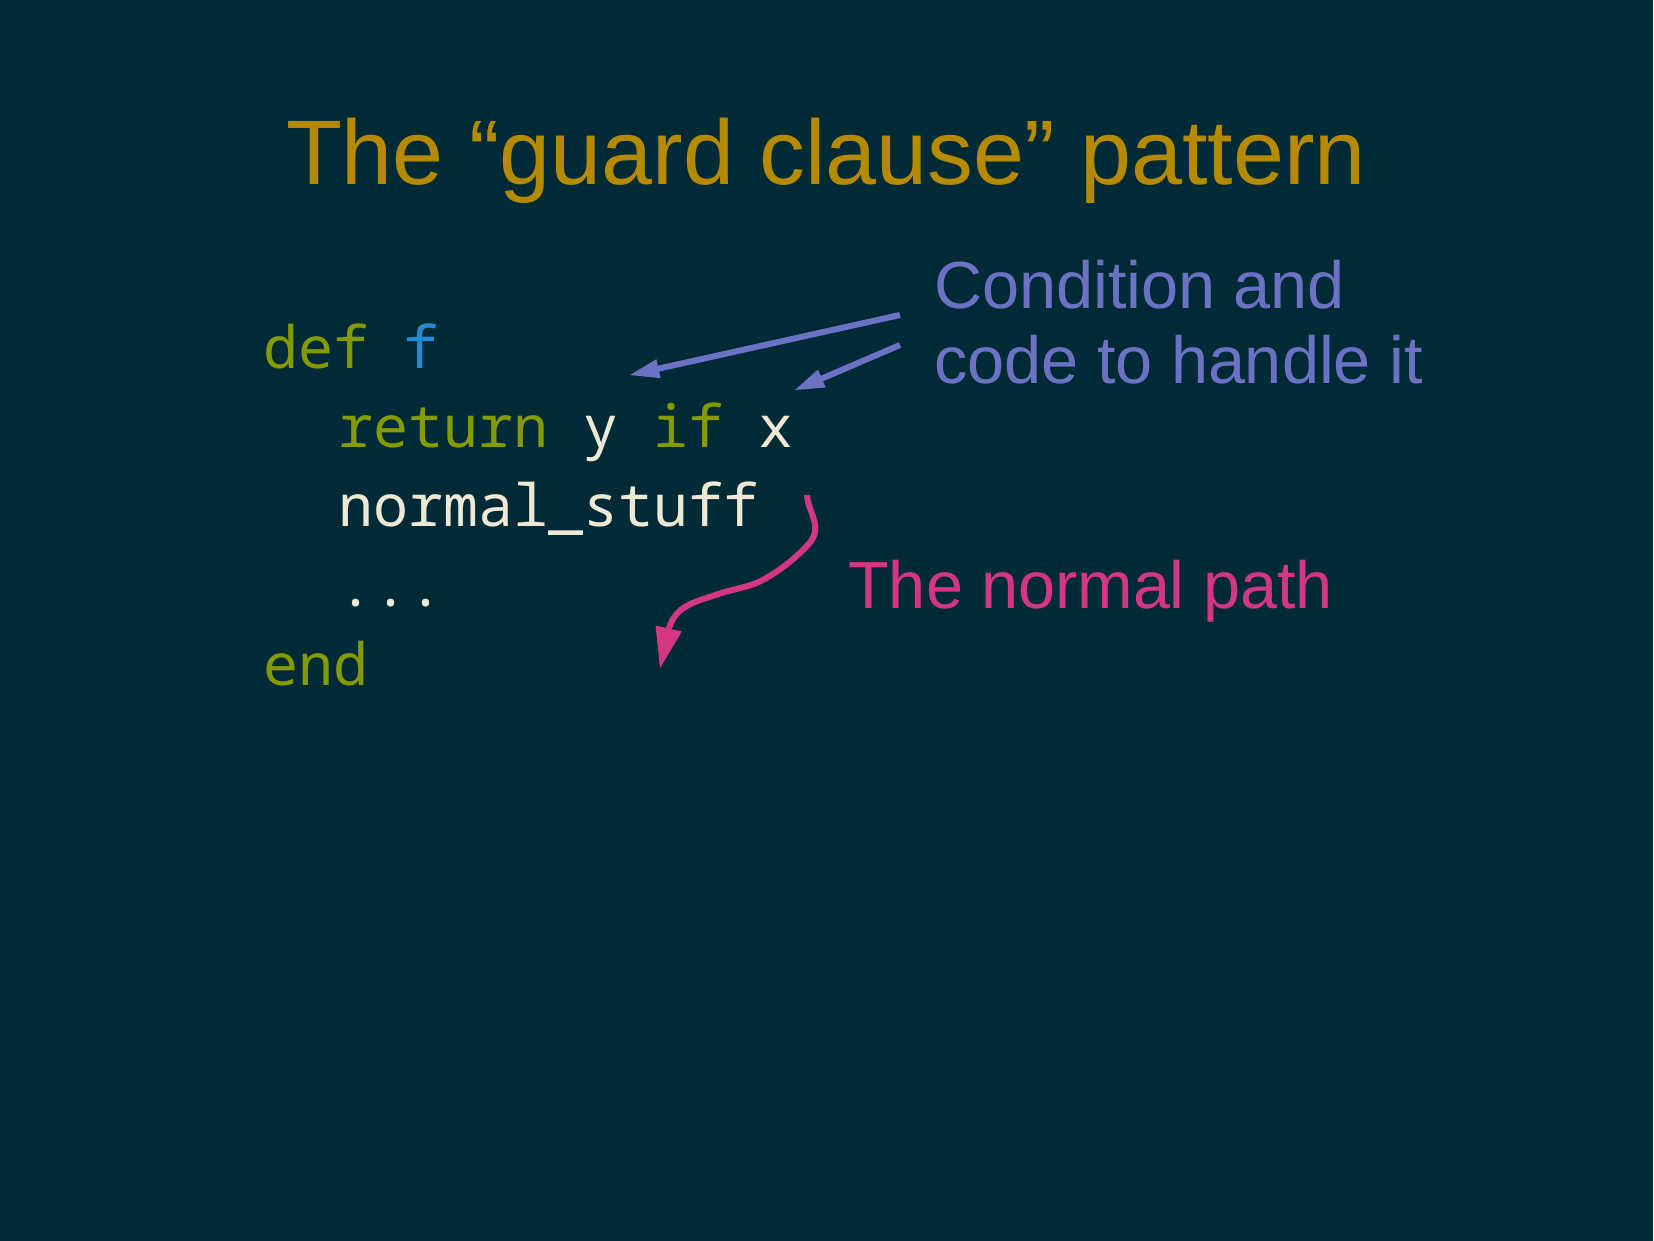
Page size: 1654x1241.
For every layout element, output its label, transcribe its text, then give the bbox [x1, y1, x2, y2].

text_box Condition and code to handle it [919, 240, 1441, 406]
title The “guard clause” pattern [82, 49, 1571, 257]
text_box def f return y if x normal_stuff ... end [248, 298, 1404, 1019]
text_box The normal path [833, 540, 1351, 631]
